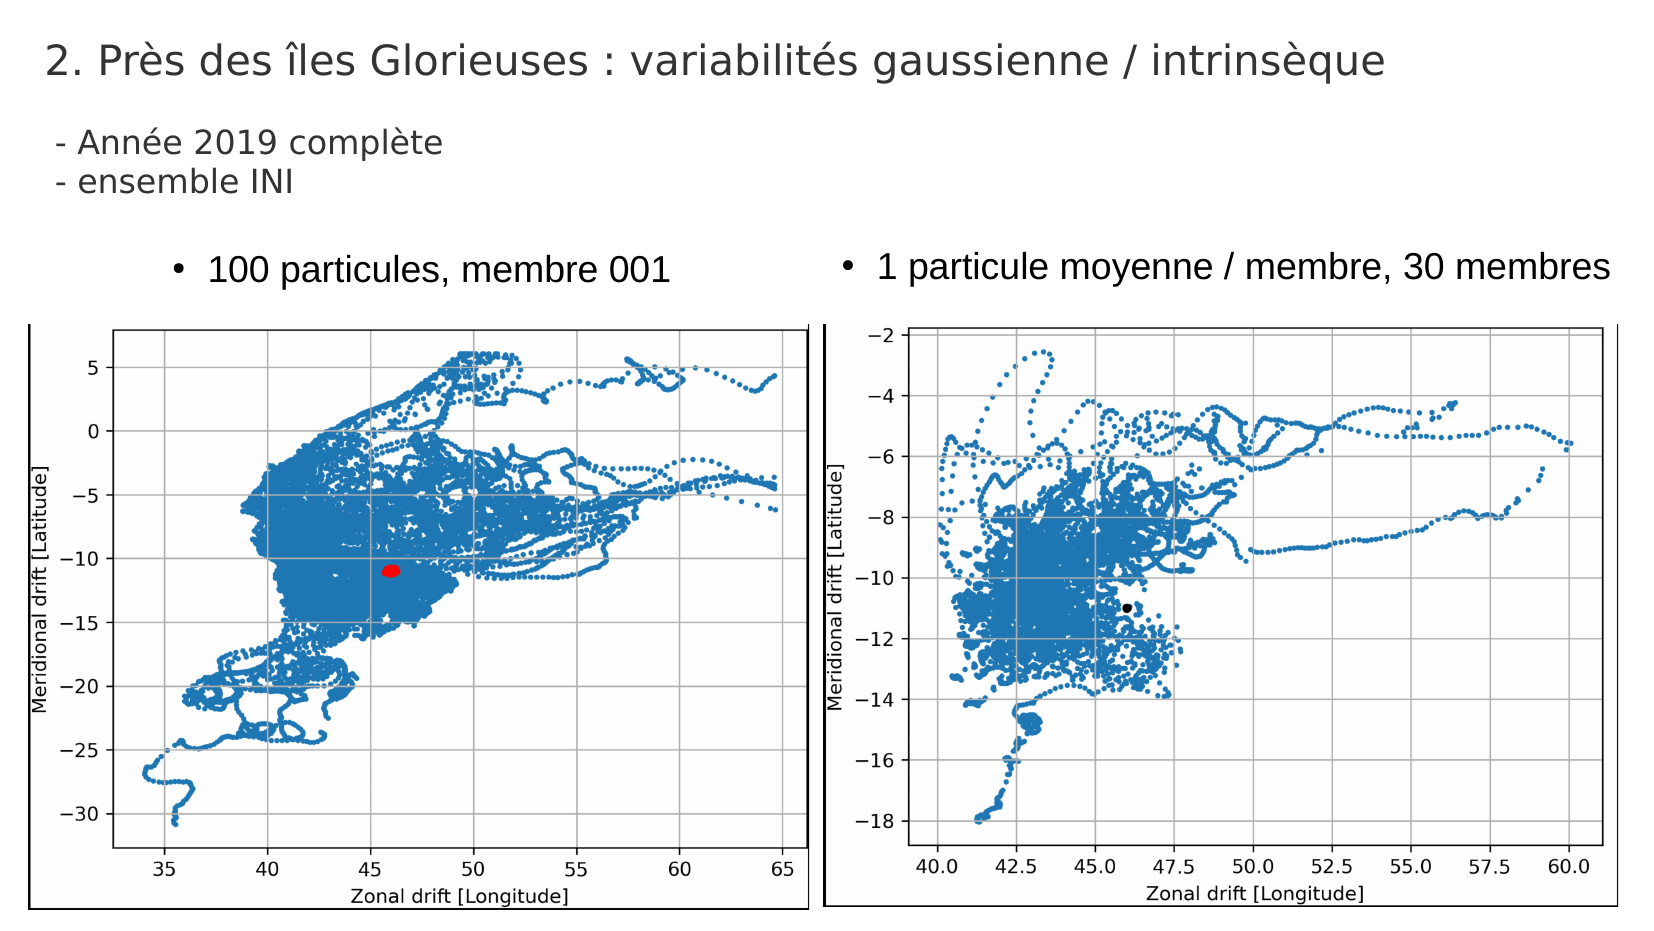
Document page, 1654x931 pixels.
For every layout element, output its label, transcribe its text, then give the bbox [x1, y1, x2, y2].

text_box 1 particule moyenne / membre, 30 membres [826, 238, 1654, 296]
picture [823, 324, 1619, 907]
text_box 2. Près des îles Glorieuses : variabilités gaussienne / intrinsèque - Année 2019 complète - ensemble INI [29, 29, 1625, 296]
picture [28, 324, 810, 910]
text_box 100 particules, membre 001 [157, 241, 695, 299]
